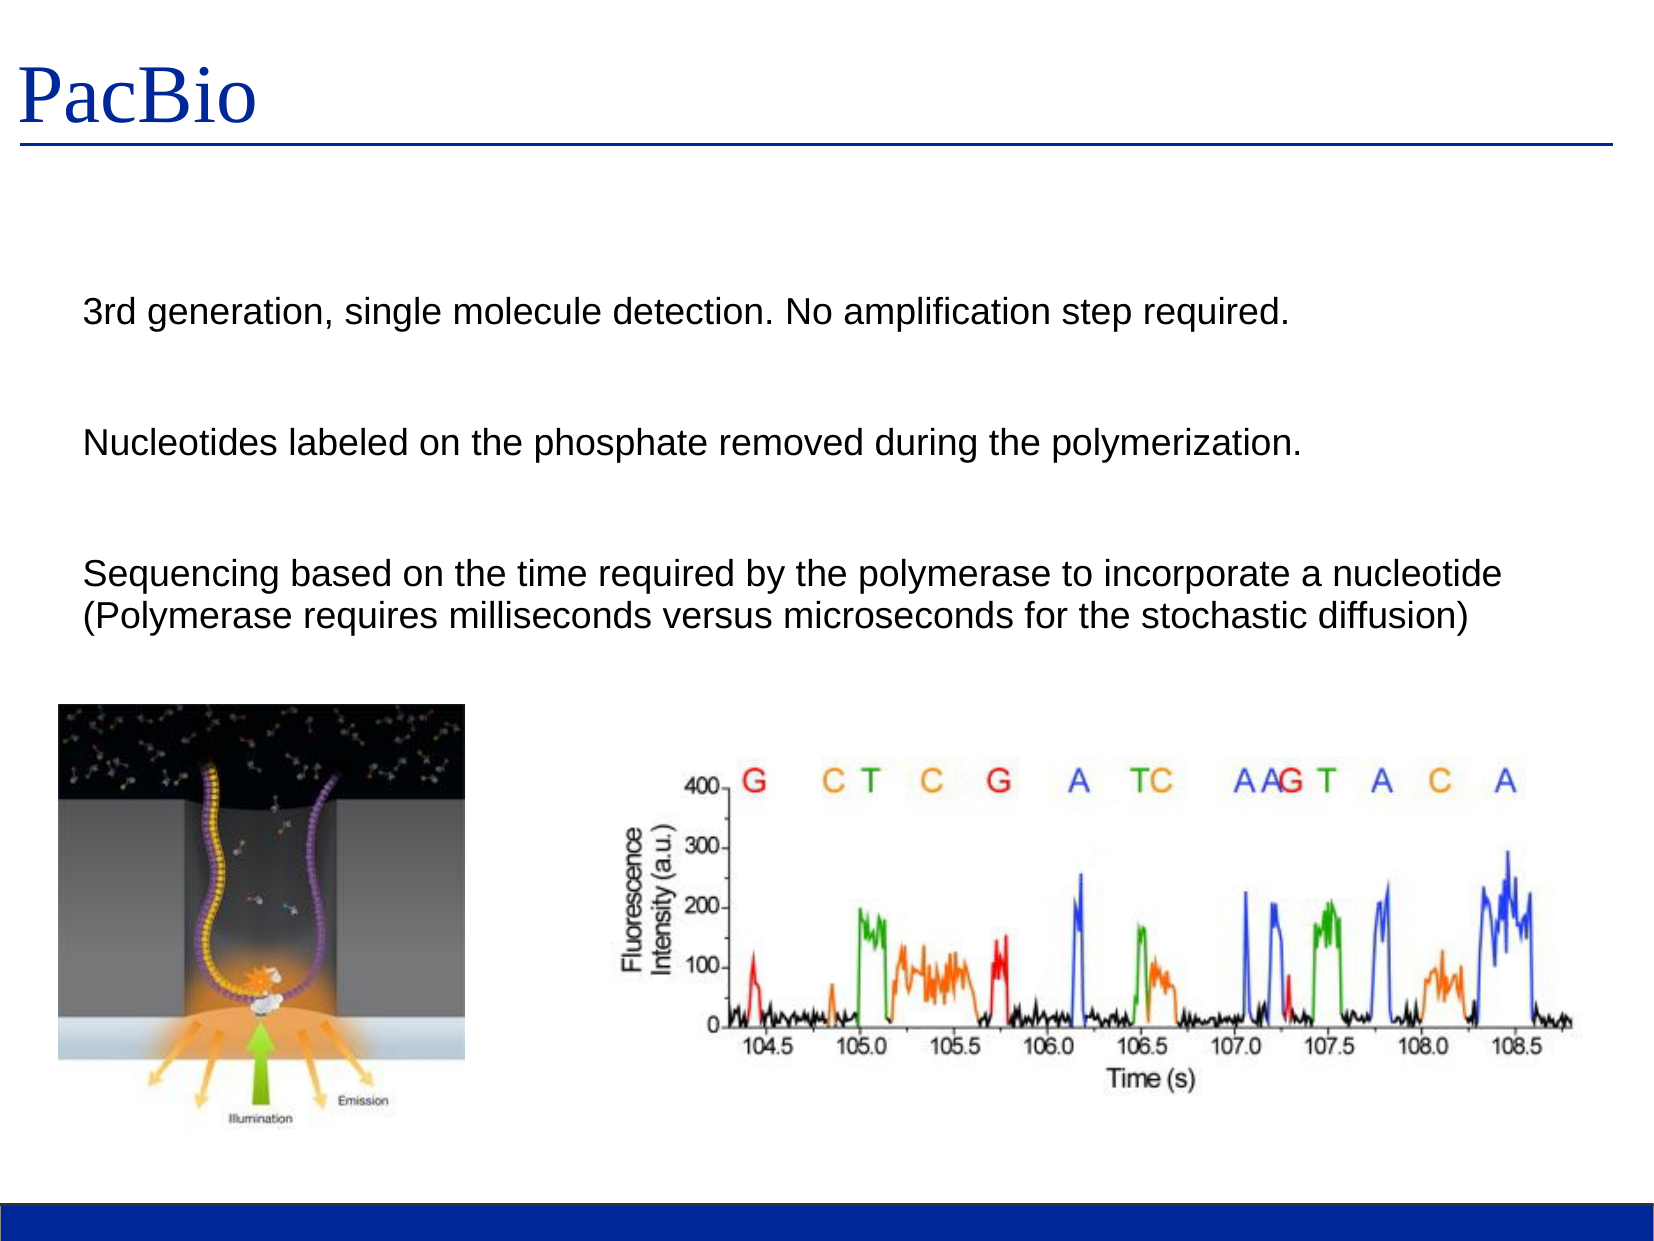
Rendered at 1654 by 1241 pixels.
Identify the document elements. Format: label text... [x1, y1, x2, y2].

list 3rd generation, single molecule detection. No amplification step required. Nucleotides labeled on the phosphate removed during the polymerization. Sequencing based on the time required by the polymerase to incorporate a nucleotide (Polymerase requires milliseconds versus microseconds for the stochastic diffusion) [82, 290, 1571, 681]
picture [58, 704, 465, 1131]
picture [607, 738, 1583, 1102]
title PacBio [17, 0, 1589, 198]
